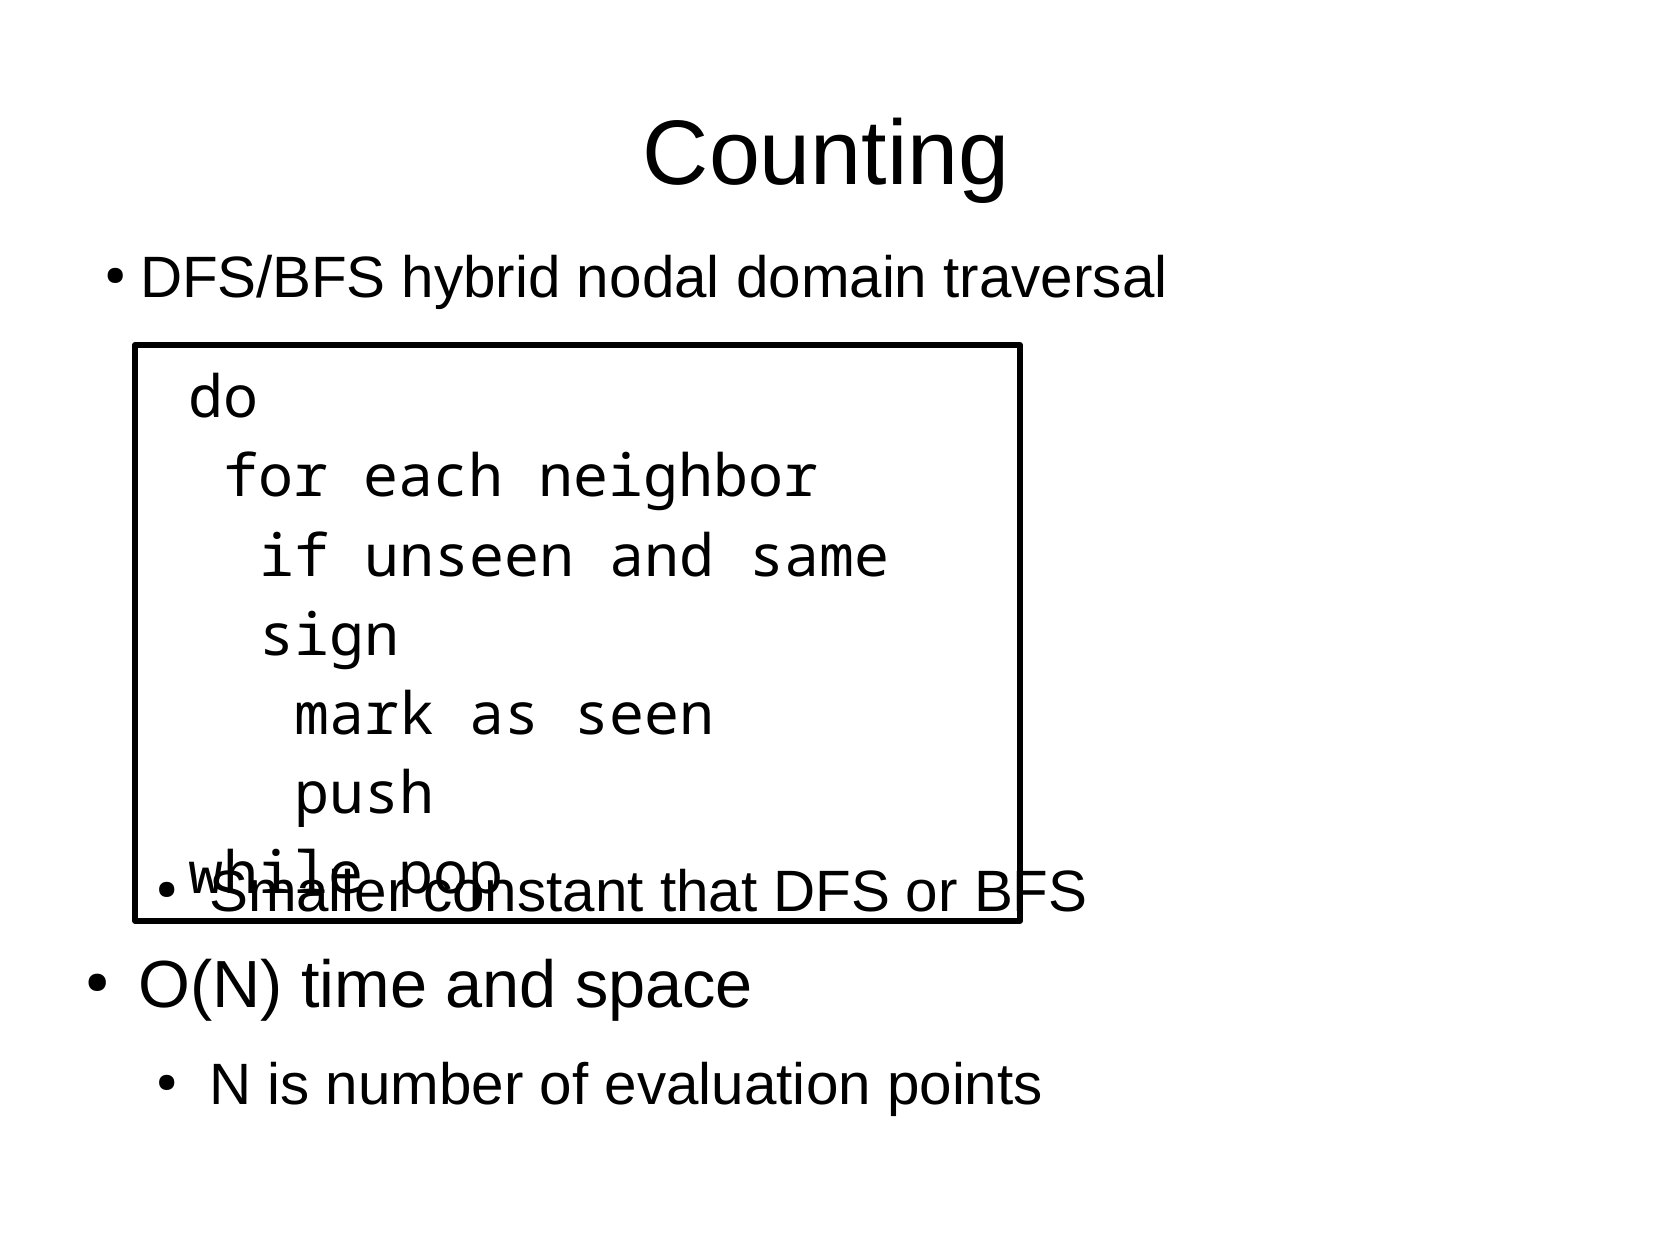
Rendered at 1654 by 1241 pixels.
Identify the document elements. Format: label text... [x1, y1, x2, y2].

text_box do for each neighbor if unseen and same sign mark as seen push while pop [135, 345, 1021, 827]
text_box DFS/BFS hybrid nodal domain traversal [90, 237, 1391, 318]
title Counting [82, 49, 1571, 257]
list Smaller constant that DFS or BFS O(N) time and space N is number of evaluation points [138, 827, 1017, 918]
list Smaller constant that DFS or BFS O(N) time and space N is number of evaluation points [67, 754, 1201, 1241]
